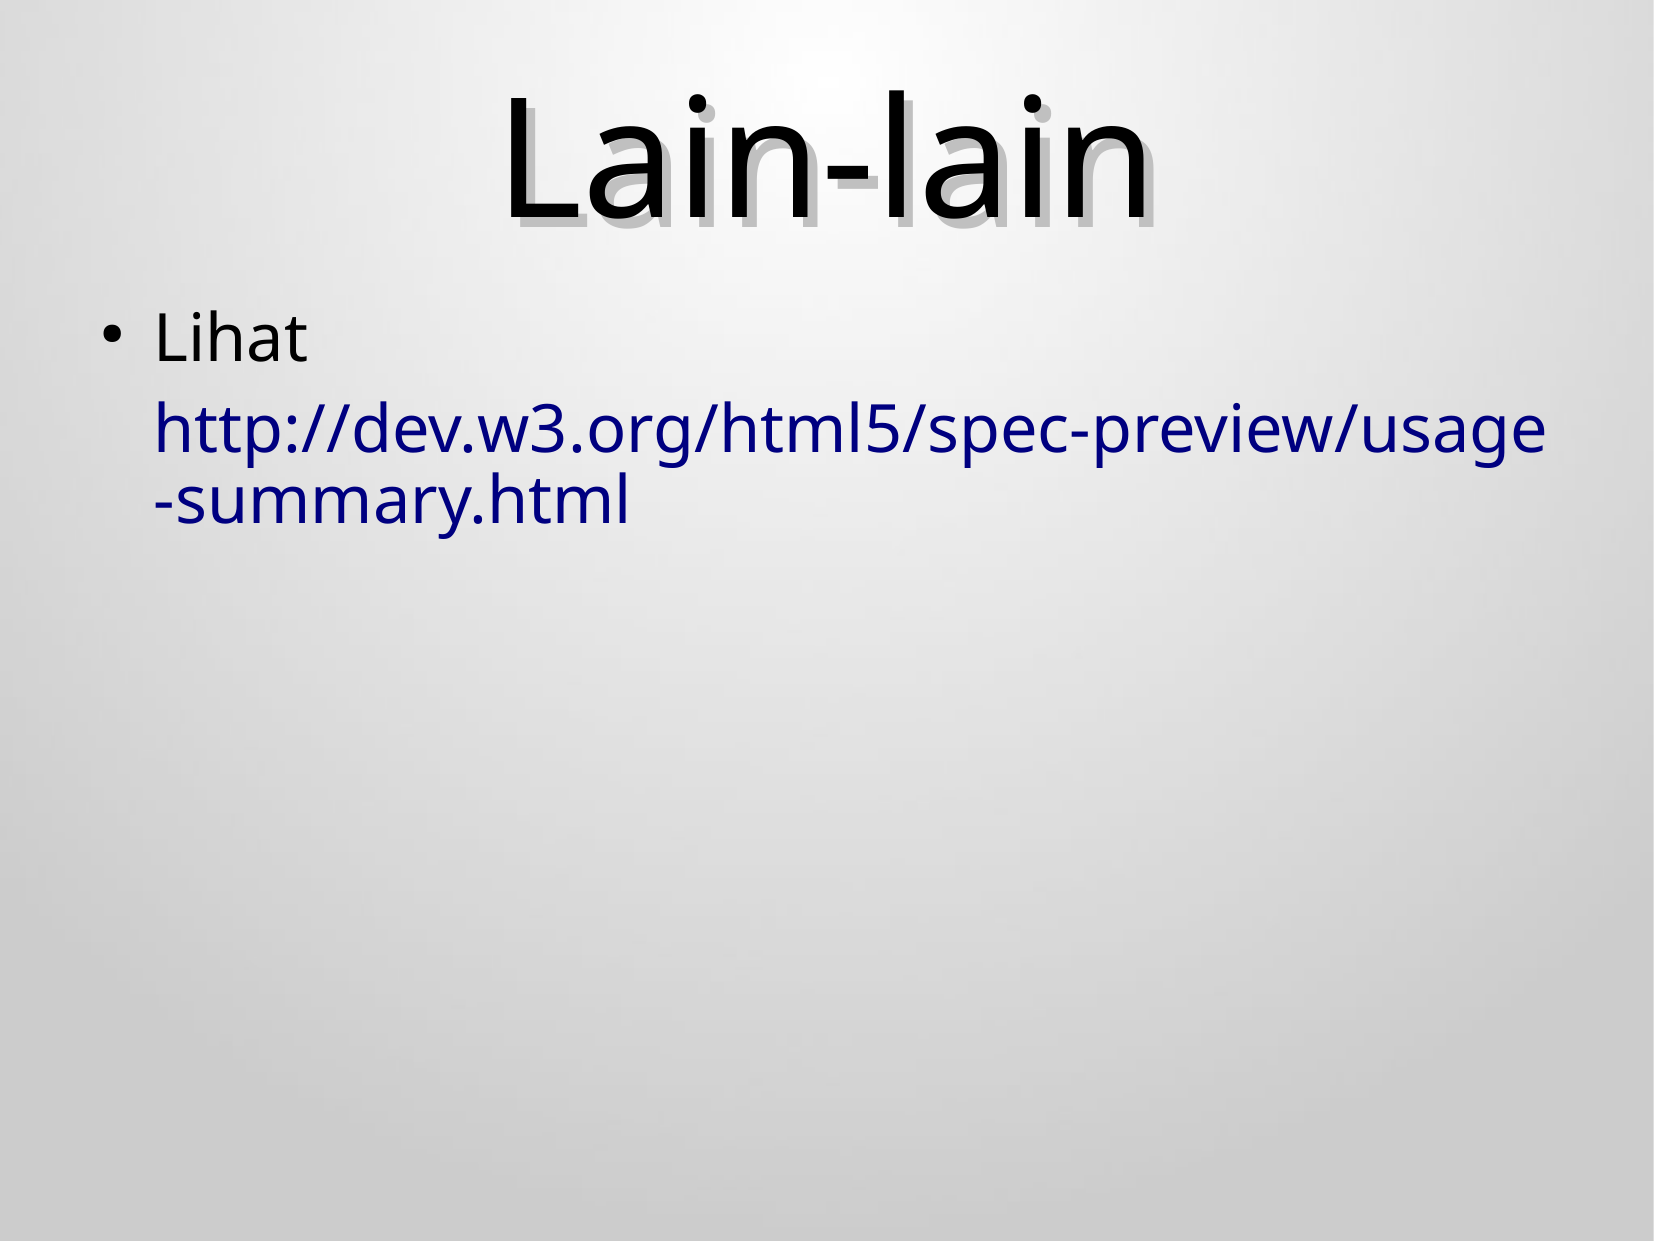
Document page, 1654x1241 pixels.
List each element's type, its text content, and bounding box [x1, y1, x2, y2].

picture [0, 0, 1654, 1241]
title Lain-lain [82, 52, 1571, 254]
list Lihat http://dev.w3.org/html5/spec-preview/usage-summary.html [82, 290, 1571, 1109]
